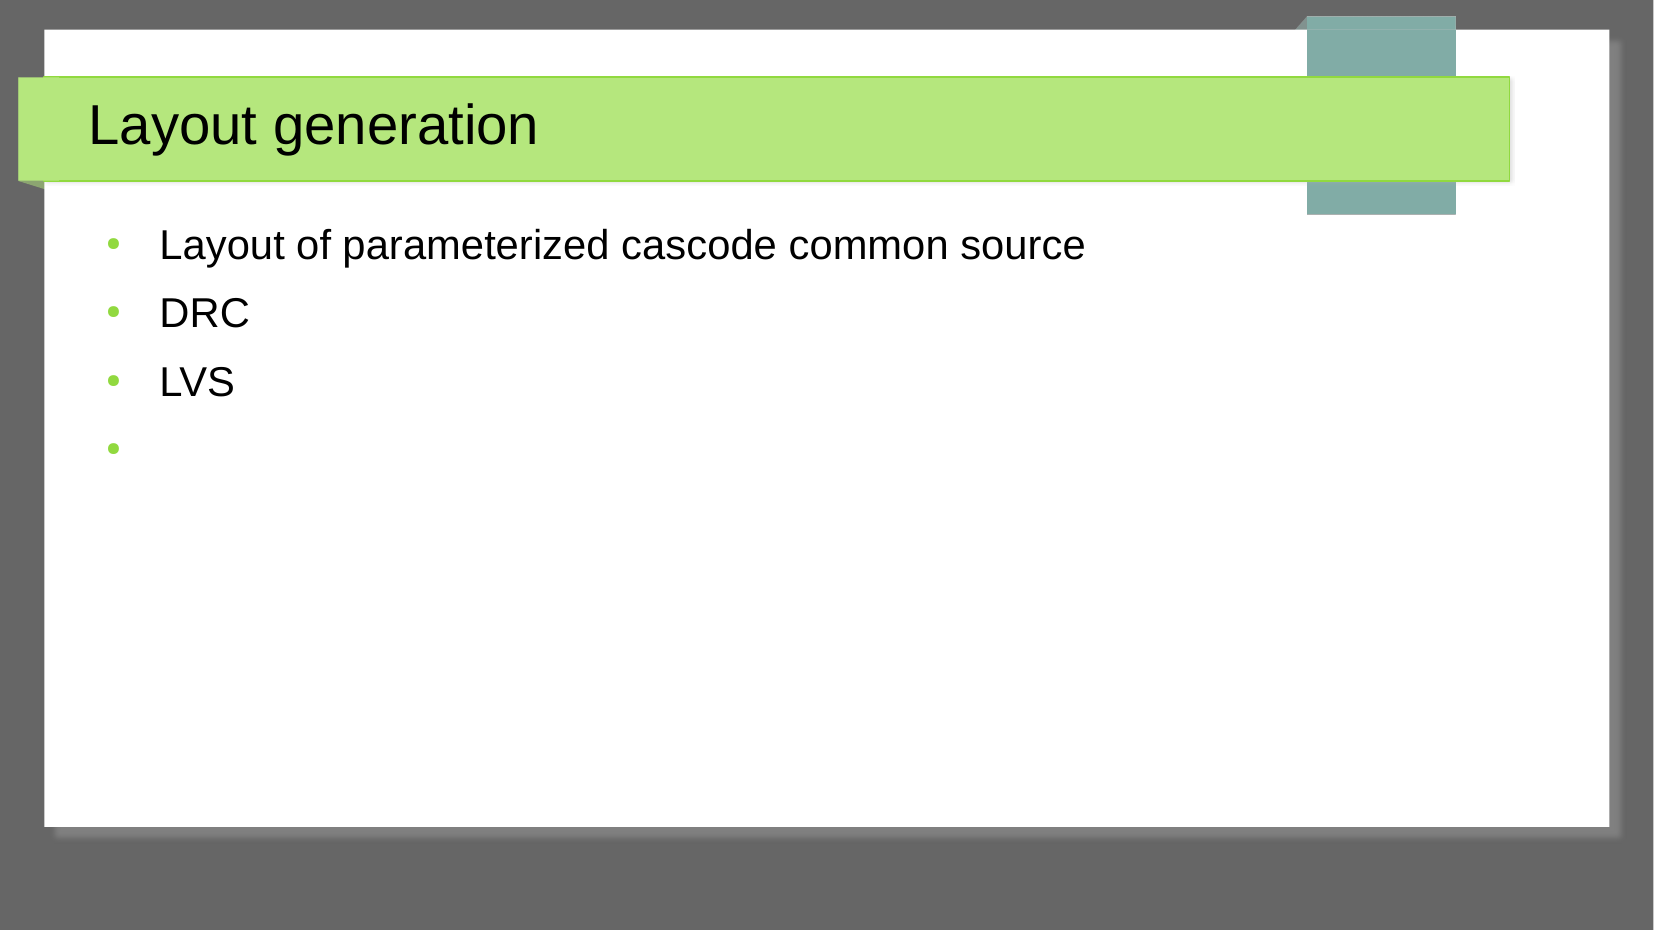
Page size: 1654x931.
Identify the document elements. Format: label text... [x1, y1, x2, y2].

list Layout of parameterized cascode common source DRC LVS [88, 221, 1565, 813]
title Layout generation [88, 73, 1506, 178]
